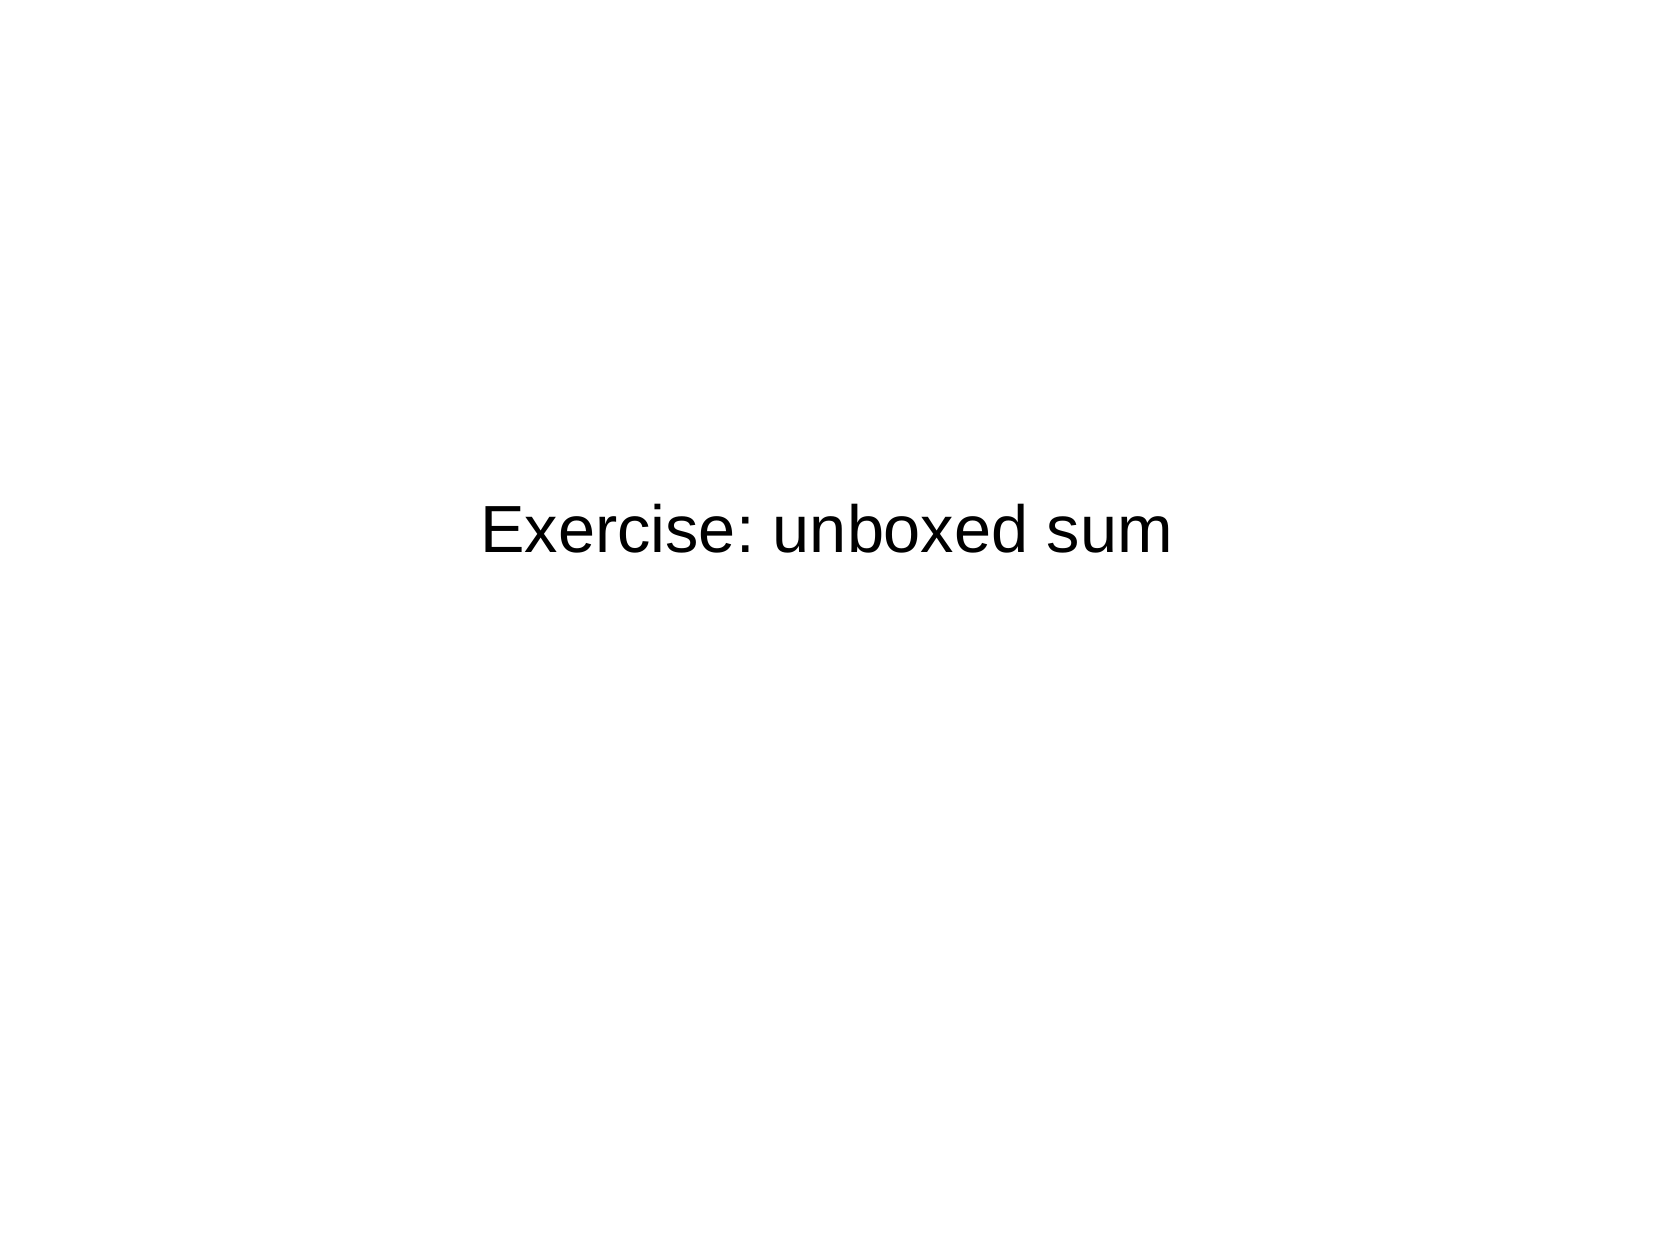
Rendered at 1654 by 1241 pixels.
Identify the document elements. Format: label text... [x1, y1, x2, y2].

subtitle Exercise: unboxed sum [82, 49, 1571, 1010]
